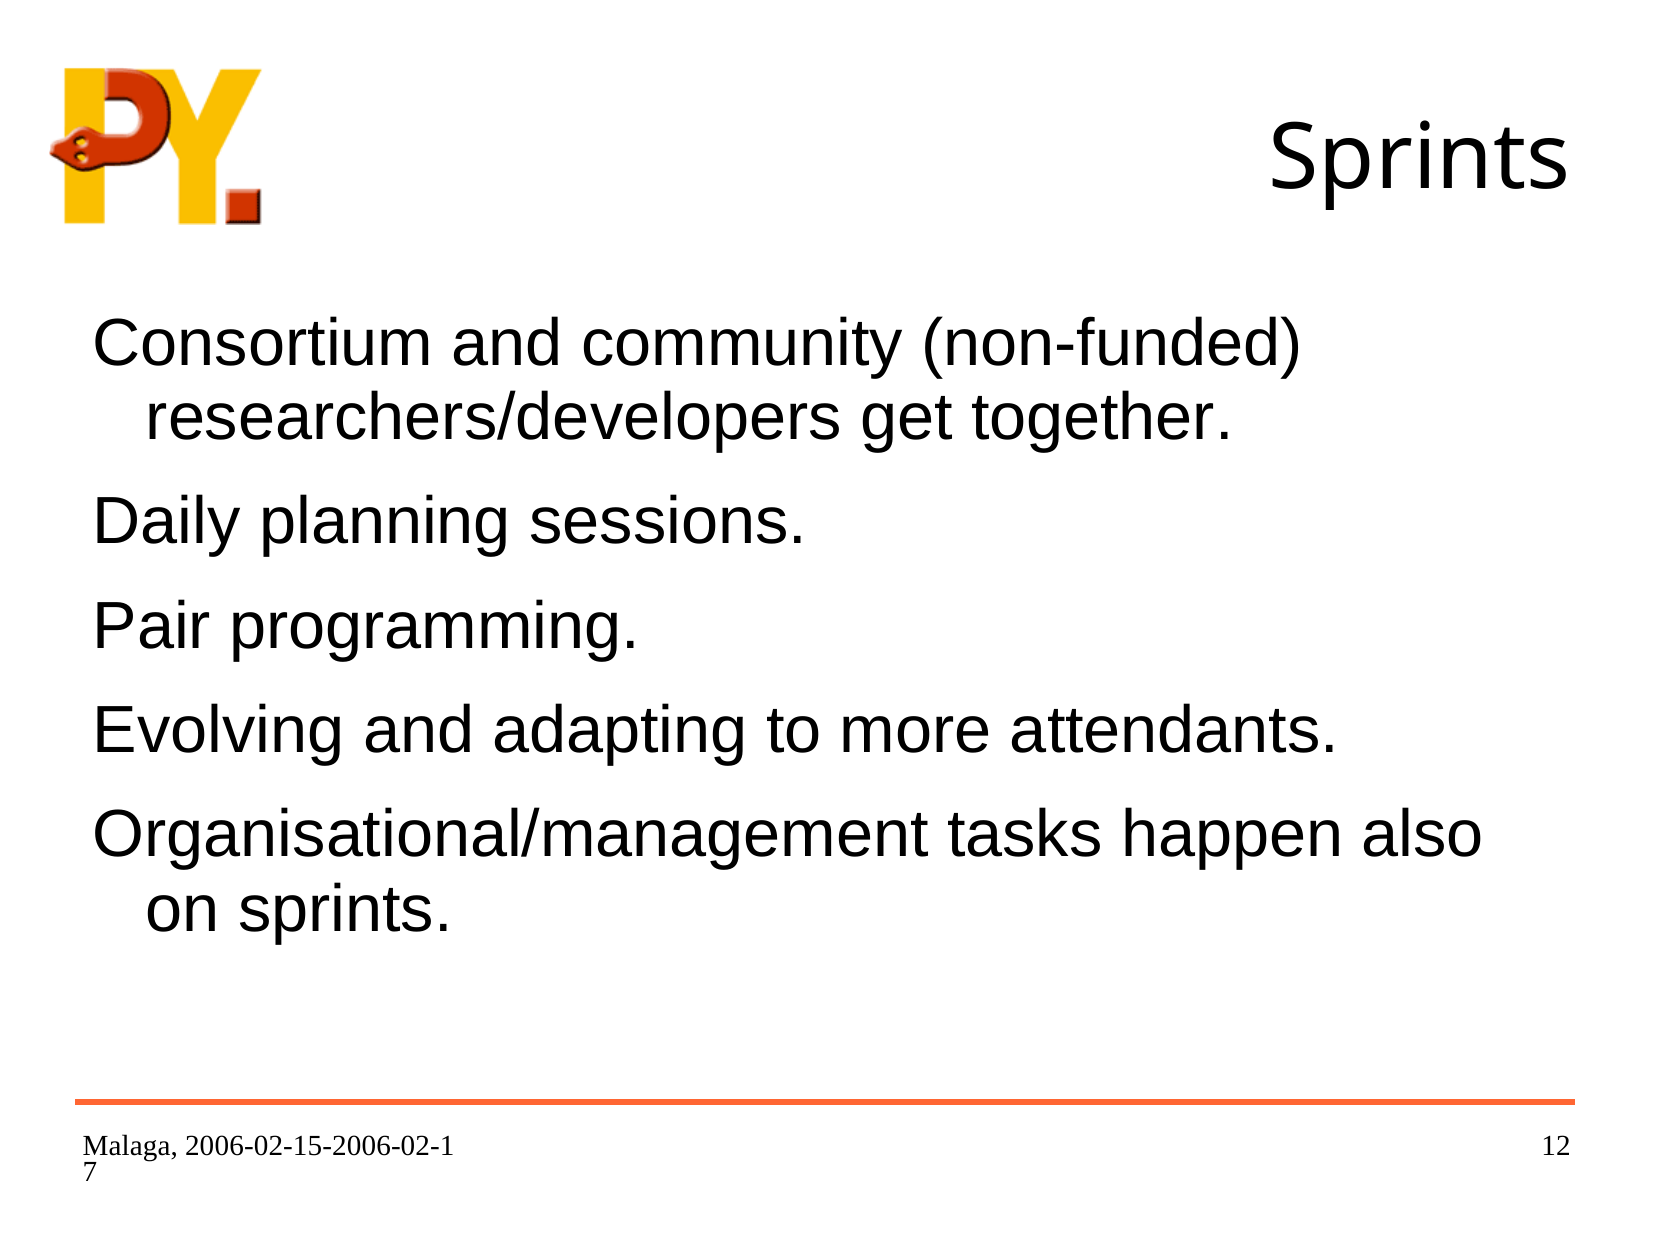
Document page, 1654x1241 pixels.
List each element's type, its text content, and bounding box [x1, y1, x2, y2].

picture [49, 67, 263, 225]
list Consortium and community (non-funded) researchers/developers get together. Daily planning sessions. Pair programming. Evolving and adapting to more attendants. Organisational/management tasks happen also on sprints. [75, 304, 1564, 1013]
title Sprints [337, 49, 1571, 257]
